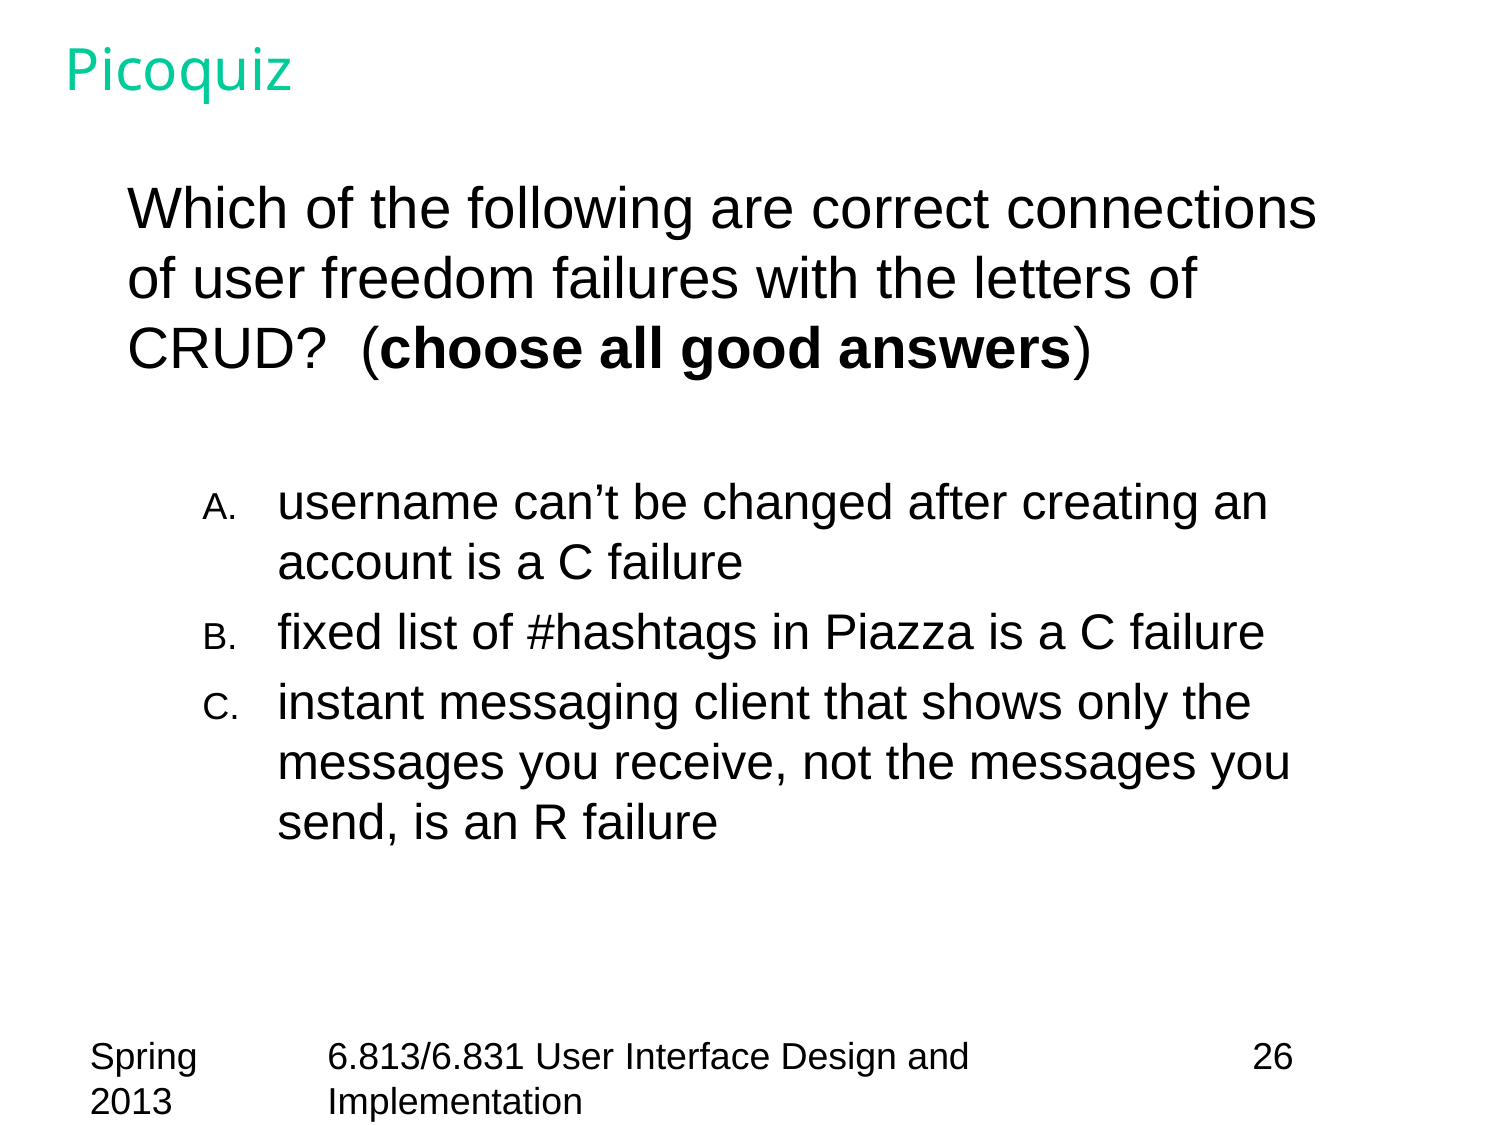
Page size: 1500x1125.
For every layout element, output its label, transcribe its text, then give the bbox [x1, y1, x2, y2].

footer 6.813/6.831 User Interface Design and Implementation [312, 1024, 1225, 1103]
title Picoquiz [50, 24, 1438, 150]
slide_number Spring 2013 [75, 1024, 300, 1103]
list Which of the following are correct connections of user freedom failures with the letters of CRUD? (choose all good answers) username can’t be changed after creating an account is a C failure fixed list of #hashtags in Piazza is a C failure instant messaging client that shows only the messages you receive, not the messages you send, is an R failure [112, 162, 1388, 1000]
slide_number <number> [1237, 1024, 1425, 1103]
